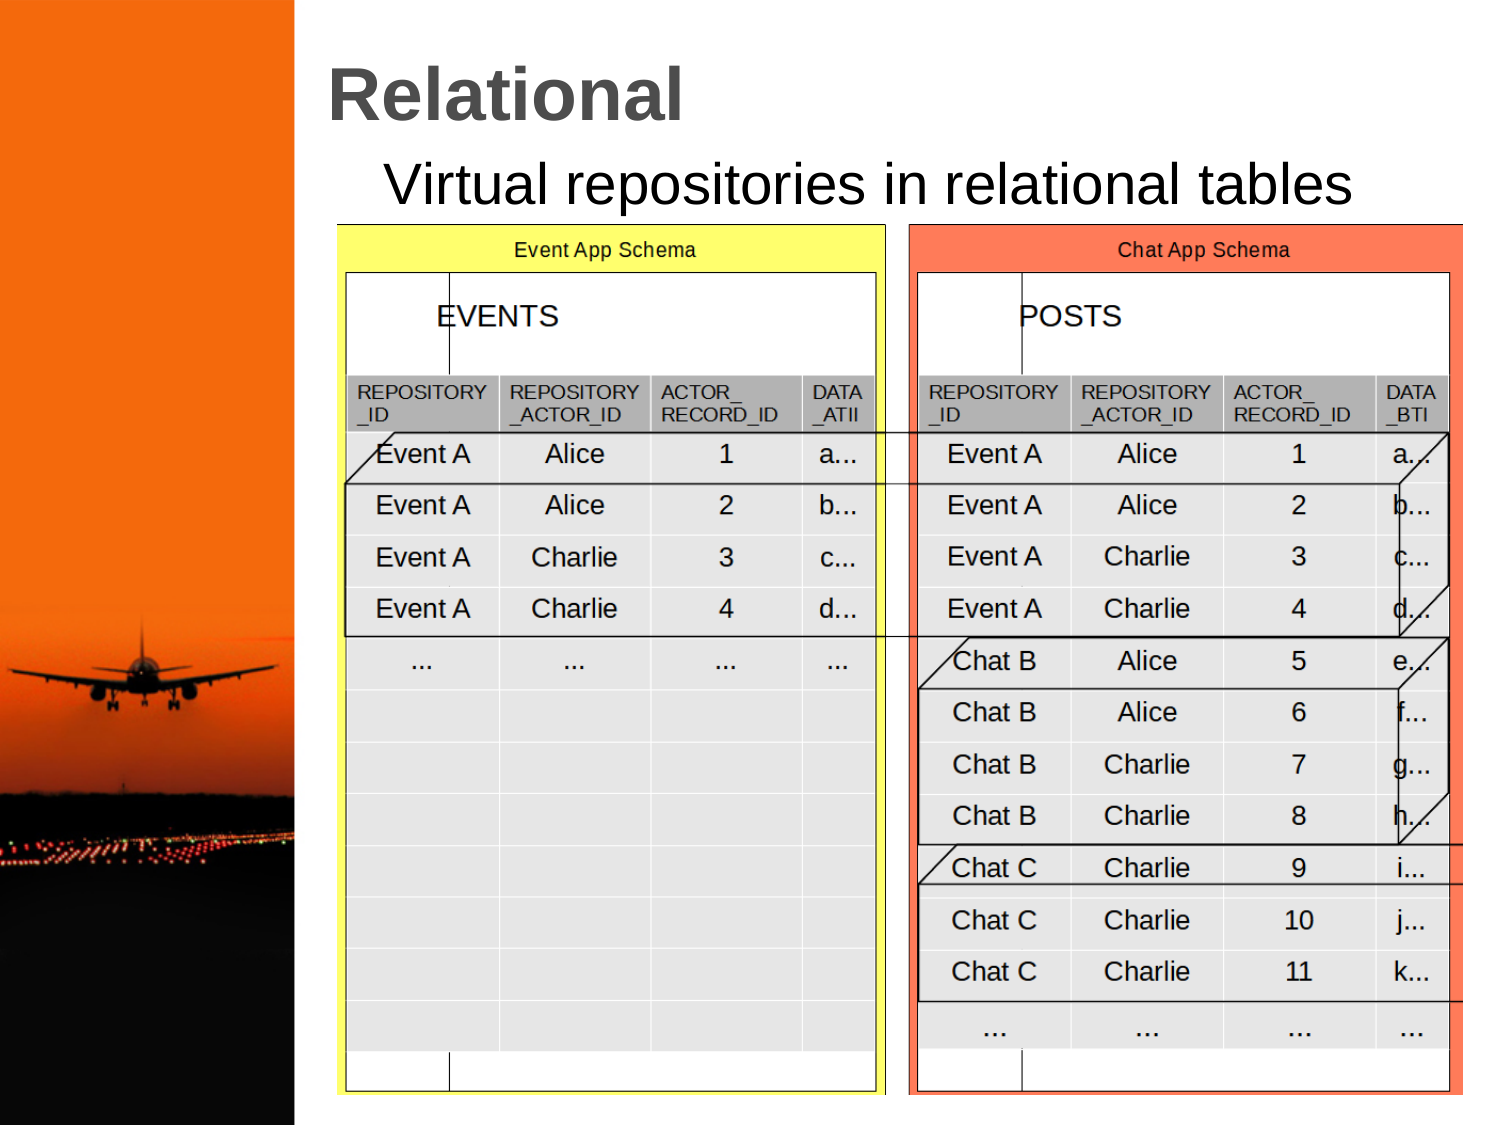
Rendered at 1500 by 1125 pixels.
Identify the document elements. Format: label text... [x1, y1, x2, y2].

picture [0, 0, 1500, 1125]
title Relational [312, 30, 1483, 150]
list Virtual repositories in relational tables [312, 138, 1481, 1060]
